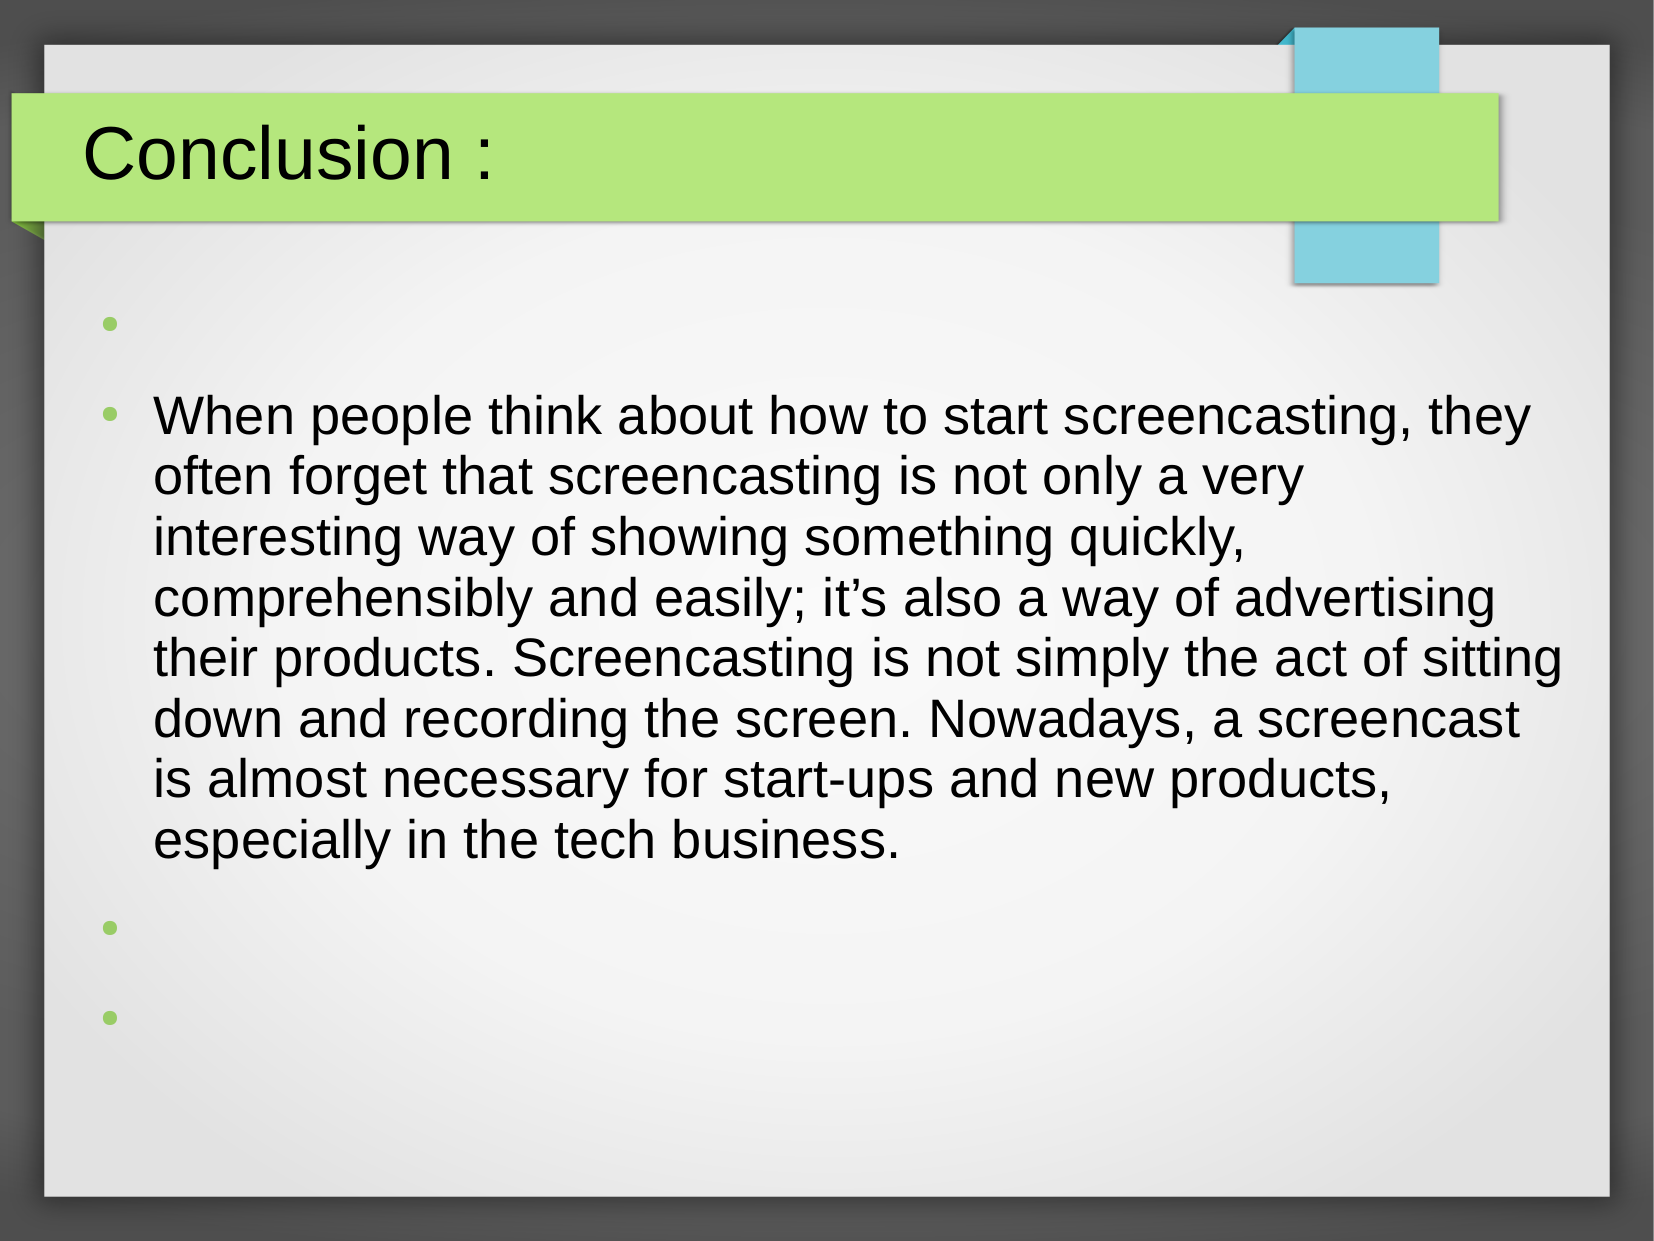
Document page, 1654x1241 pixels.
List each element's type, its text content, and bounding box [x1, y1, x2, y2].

list When people think about how to start screencasting, they often forget that screencasting is not only a very interesting way of showing something quickly, comprehensibly and easily; it’s also a way of advertising their products. Screencasting is not simply the act of sitting down and recording the screen. Nowadays, a screencast is almost necessary for start-ups and new products, especially in the tech business. [82, 295, 1571, 1015]
title Conclusion : [82, 94, 1264, 213]
picture [0, 0, 1654, 1241]
